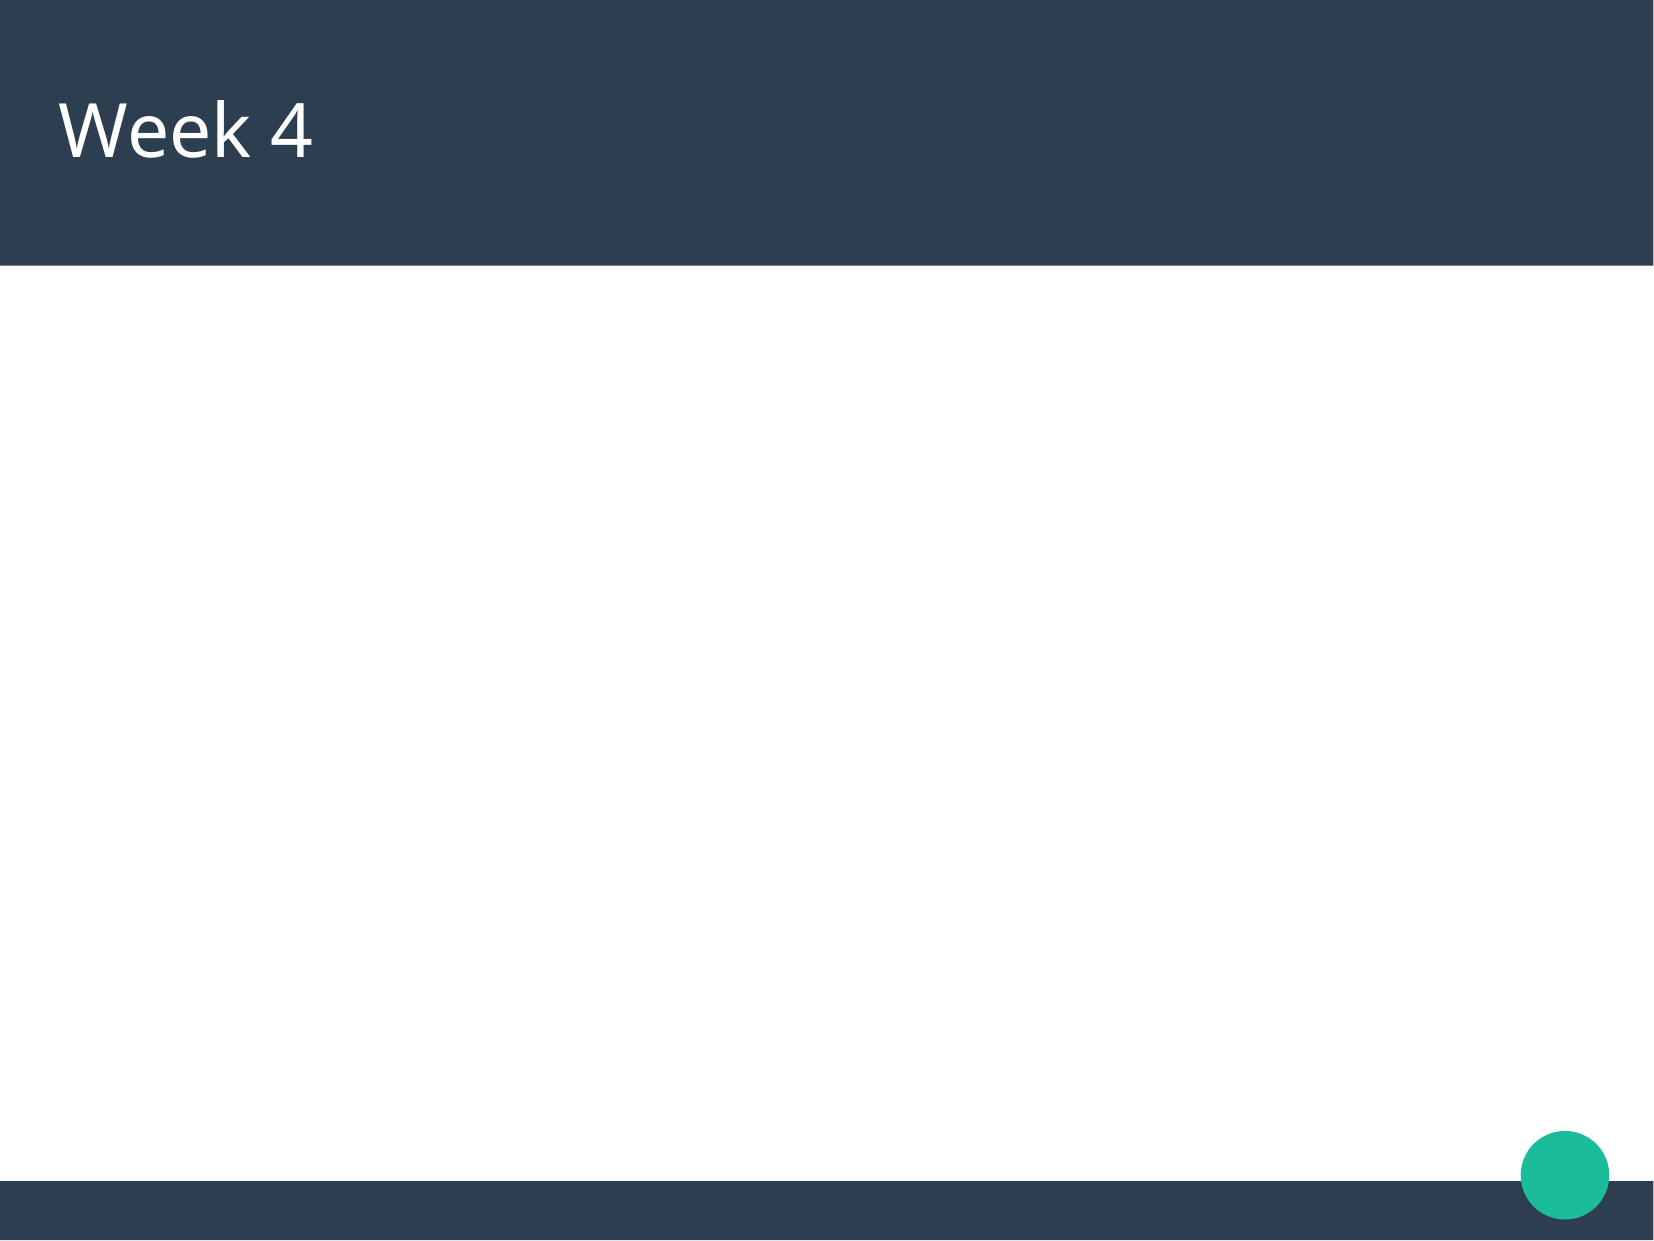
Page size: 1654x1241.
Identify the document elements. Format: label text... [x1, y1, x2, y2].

title Week 4 [59, 49, 1595, 207]
